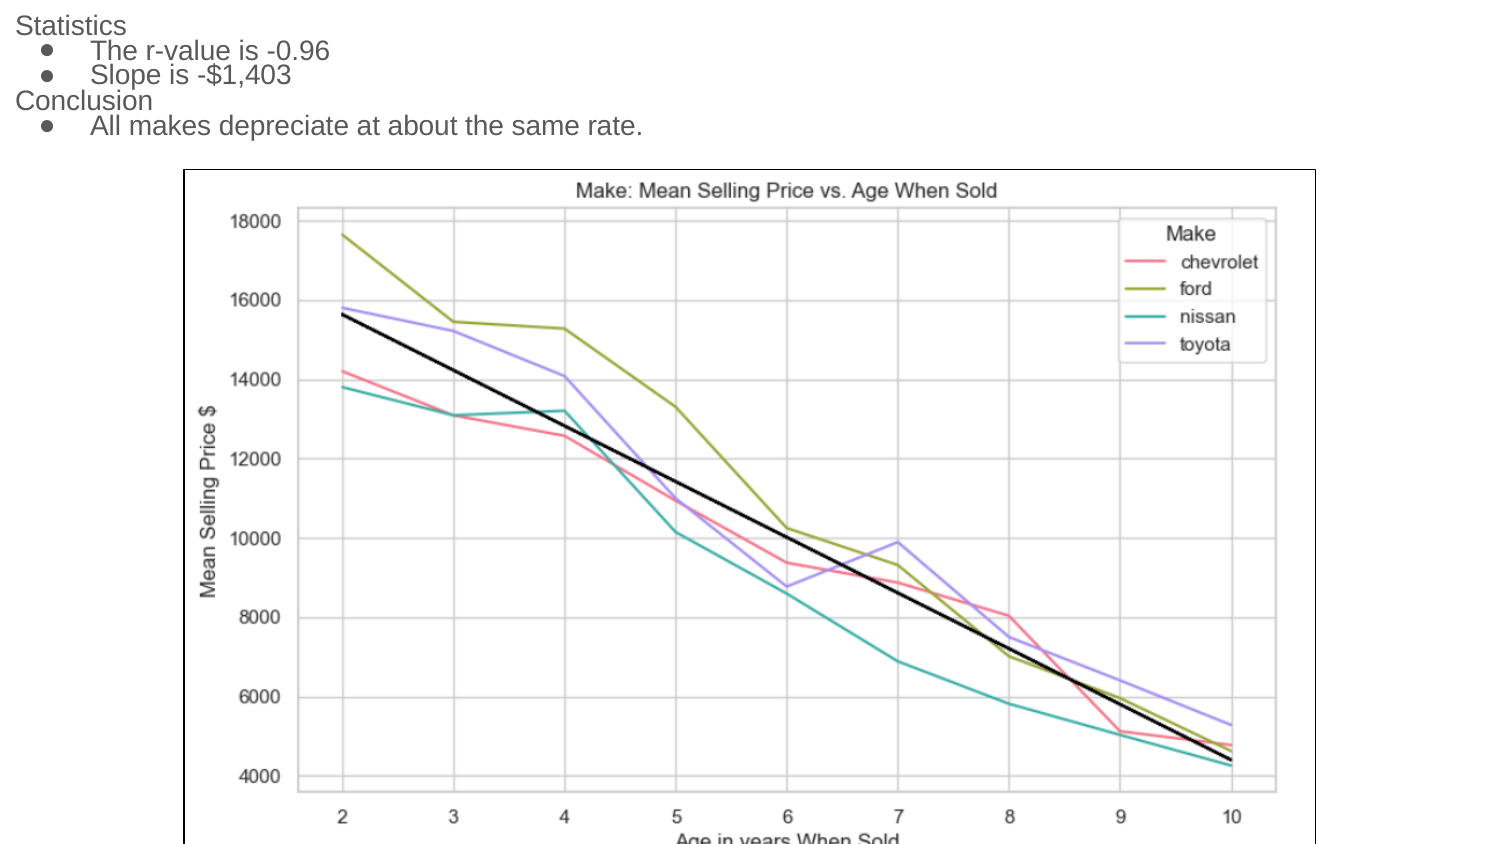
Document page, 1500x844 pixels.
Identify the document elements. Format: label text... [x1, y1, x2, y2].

picture [185, 170, 1315, 844]
subtitle Statistics The r-value is -0.96 Slope is -$1,403 Conclusion All makes depreciate at about the same rate. [0, 0, 1092, 219]
